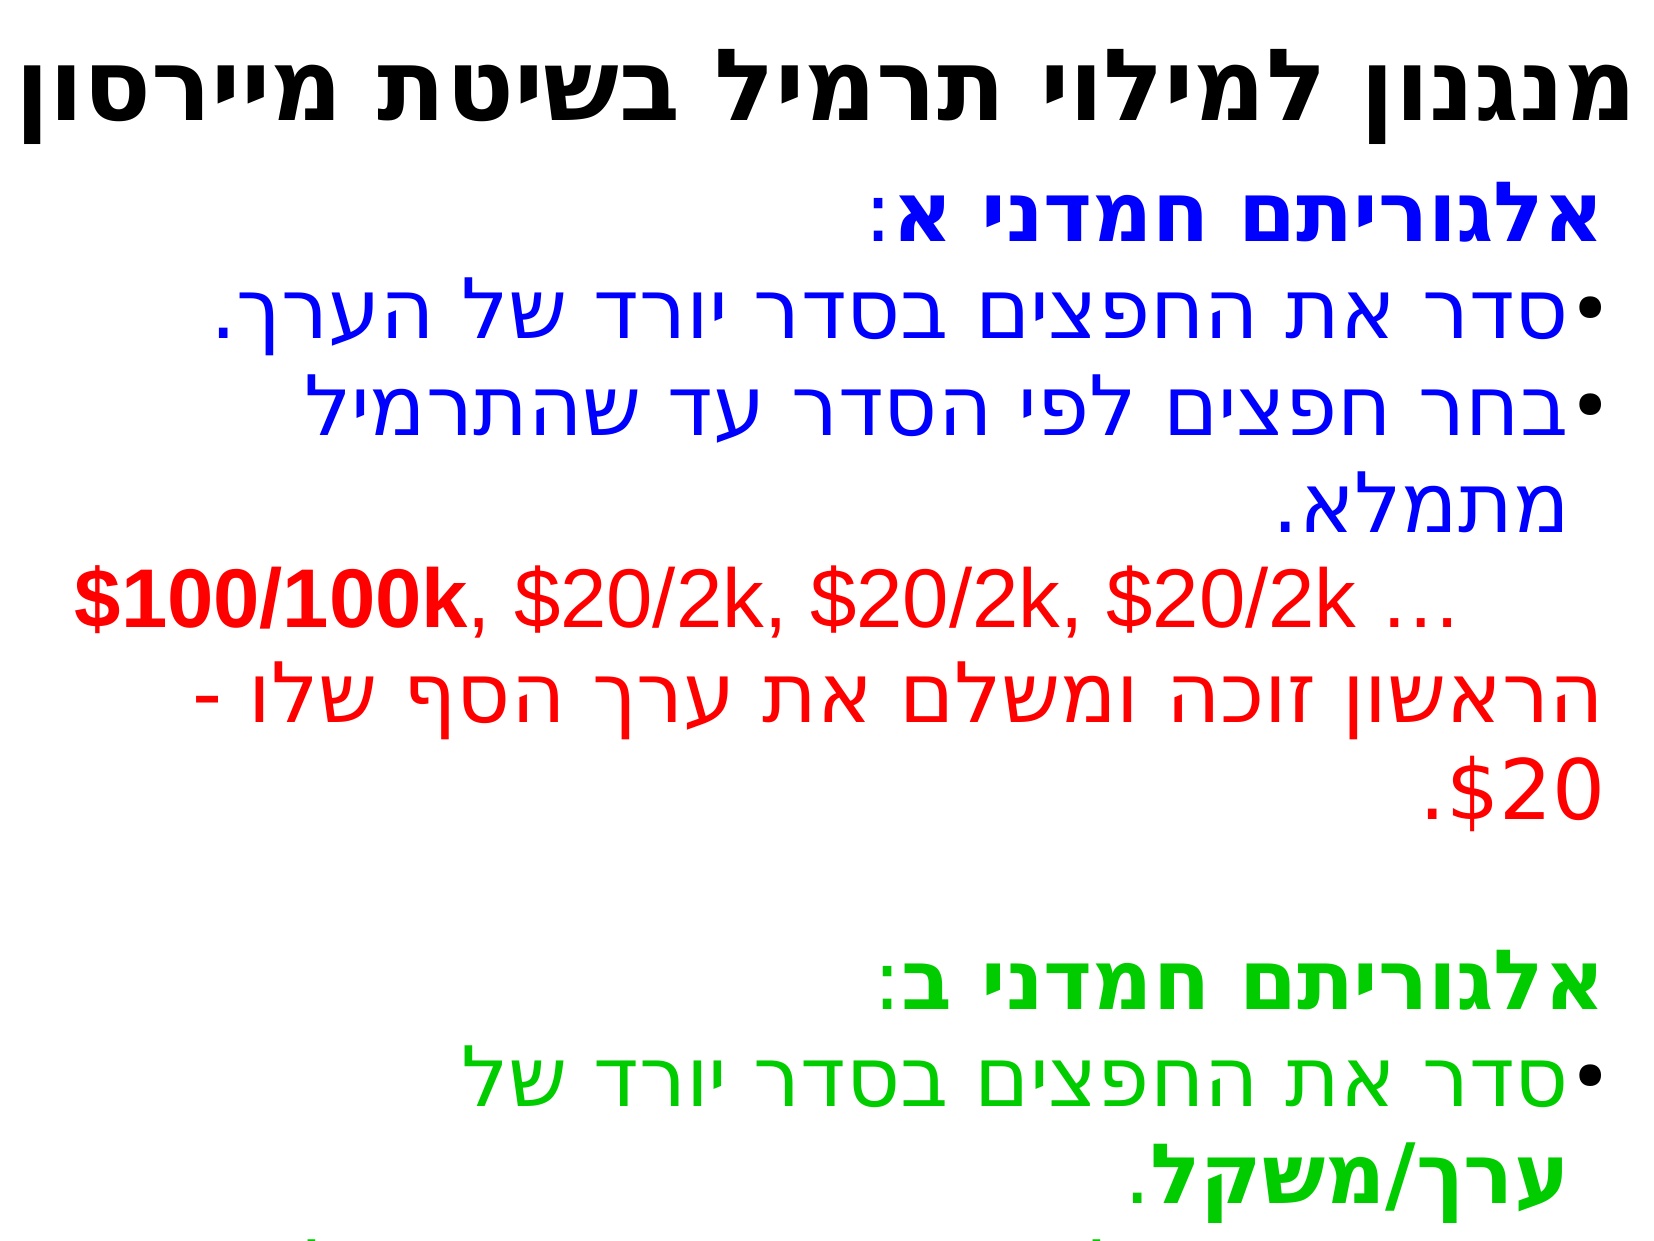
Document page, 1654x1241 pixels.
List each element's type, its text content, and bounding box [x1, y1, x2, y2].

text_box אלגוריתם חמדני א: סדר את החפצים בסדר יורד של הערך. בחר חפצים לפי הסדר עד שהתרמיל מתמלא. $100/100k, $20/2k, $20/2k, $20/2k … הראשון זוכה ומשלם את ערך הסף שלו - $20. אלגוריתם חמדני ב: סדר את החפצים בסדר יורד של ערך/משקל. בחר חפצים לפי הסדר עד שהתרמיל מתמלא. $20/2k, $100/100k. הראשון זוכה ומשלם את ערך הסף שלו - $2. [60, 156, 1621, 1231]
title מנגנון למילוי תרמיל בשיטת מיירסון [0, 21, 1654, 151]
